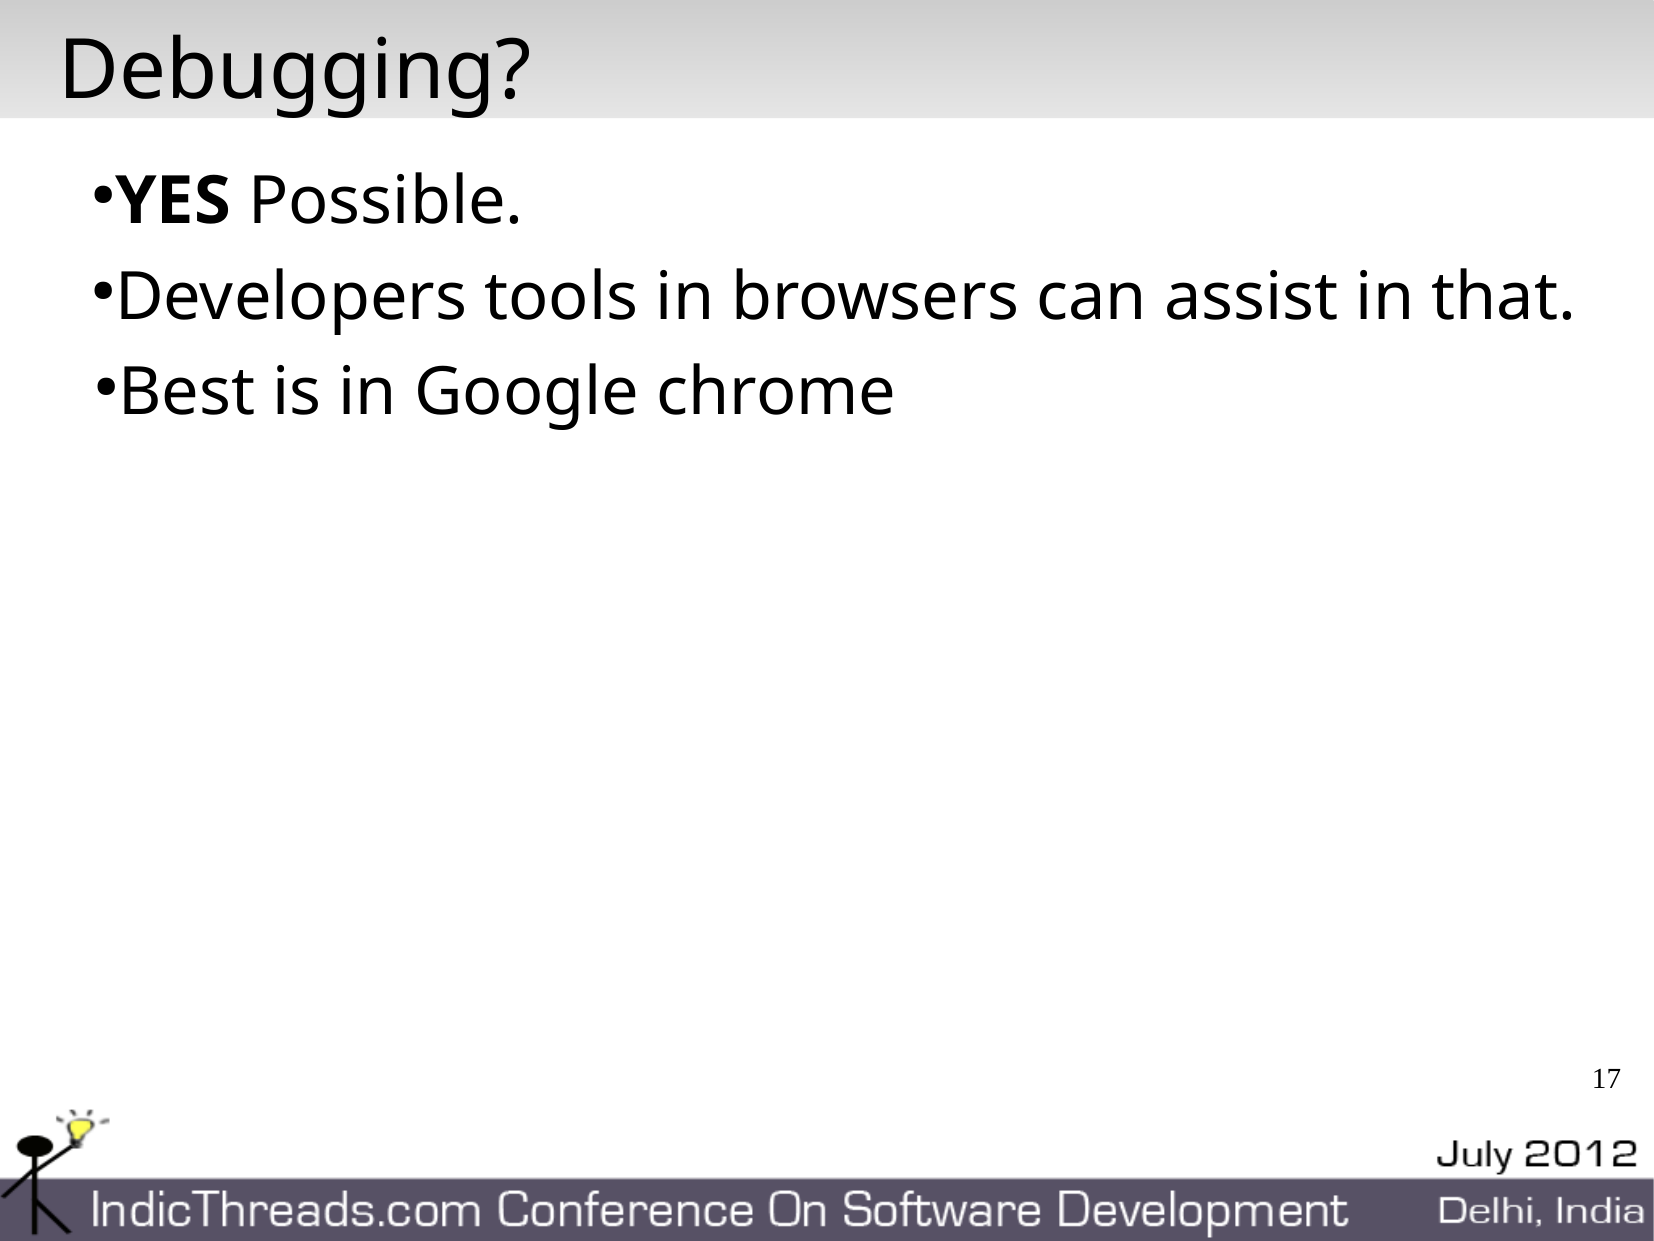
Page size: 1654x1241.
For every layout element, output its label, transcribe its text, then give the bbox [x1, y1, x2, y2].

list YES Possible. Developers tools in browsers can assist in that. Best is in Google chrome [59, 153, 1592, 973]
picture [0, 118, 1654, 1241]
title Debugging? [59, 11, 1592, 116]
